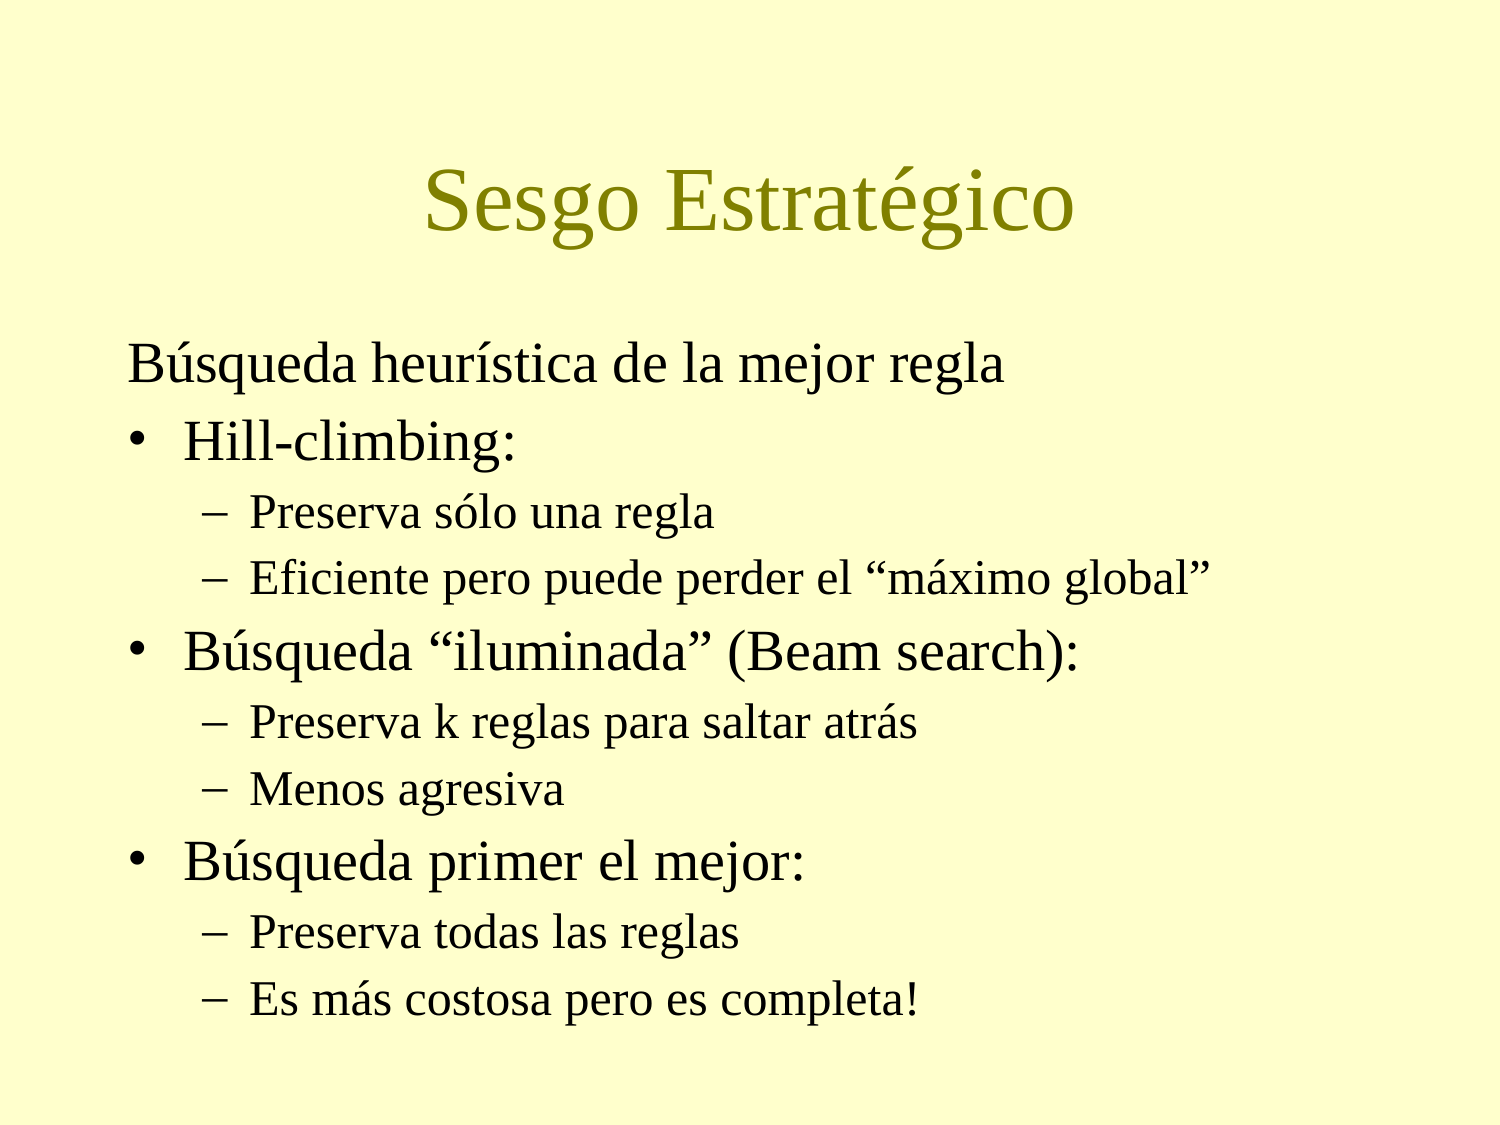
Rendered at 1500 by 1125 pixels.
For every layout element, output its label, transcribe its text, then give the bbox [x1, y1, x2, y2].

list Búsqueda heurística de la mejor regla Hill-climbing: Preserva sólo una regla Eficiente pero puede perder el “máximo global” Búsqueda “iluminada” (Beam search): Preserva k reglas para saltar atrás Menos agresiva Búsqueda primer el mejor: Preserva todas las reglas Es más costosa pero es completa! [112, 324, 1388, 1035]
title Sesgo Estratégico [112, 99, 1388, 288]
